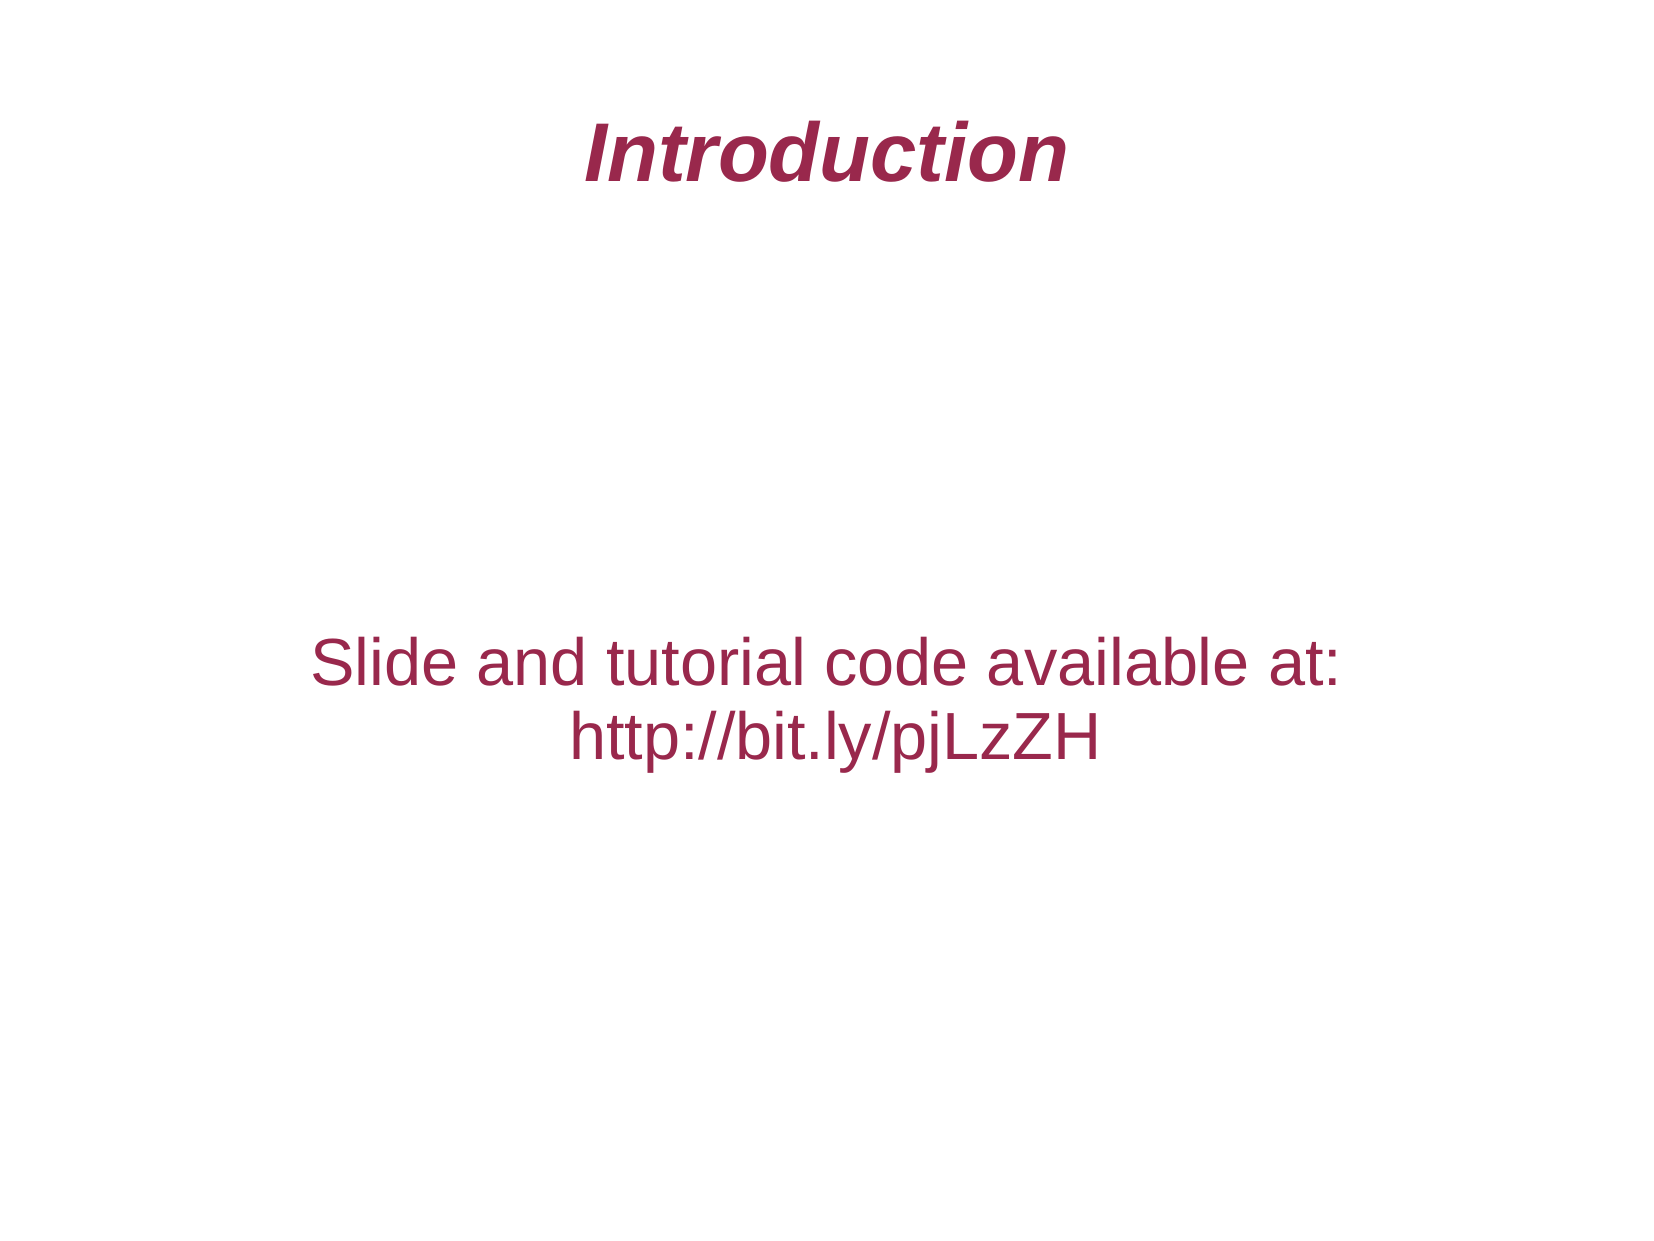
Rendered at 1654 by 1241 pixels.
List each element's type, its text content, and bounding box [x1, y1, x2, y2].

subtitle Slide and tutorial code available at: http://bit.ly/pjLzZH [82, 290, 1571, 1109]
title Introduction [82, 49, 1571, 257]
